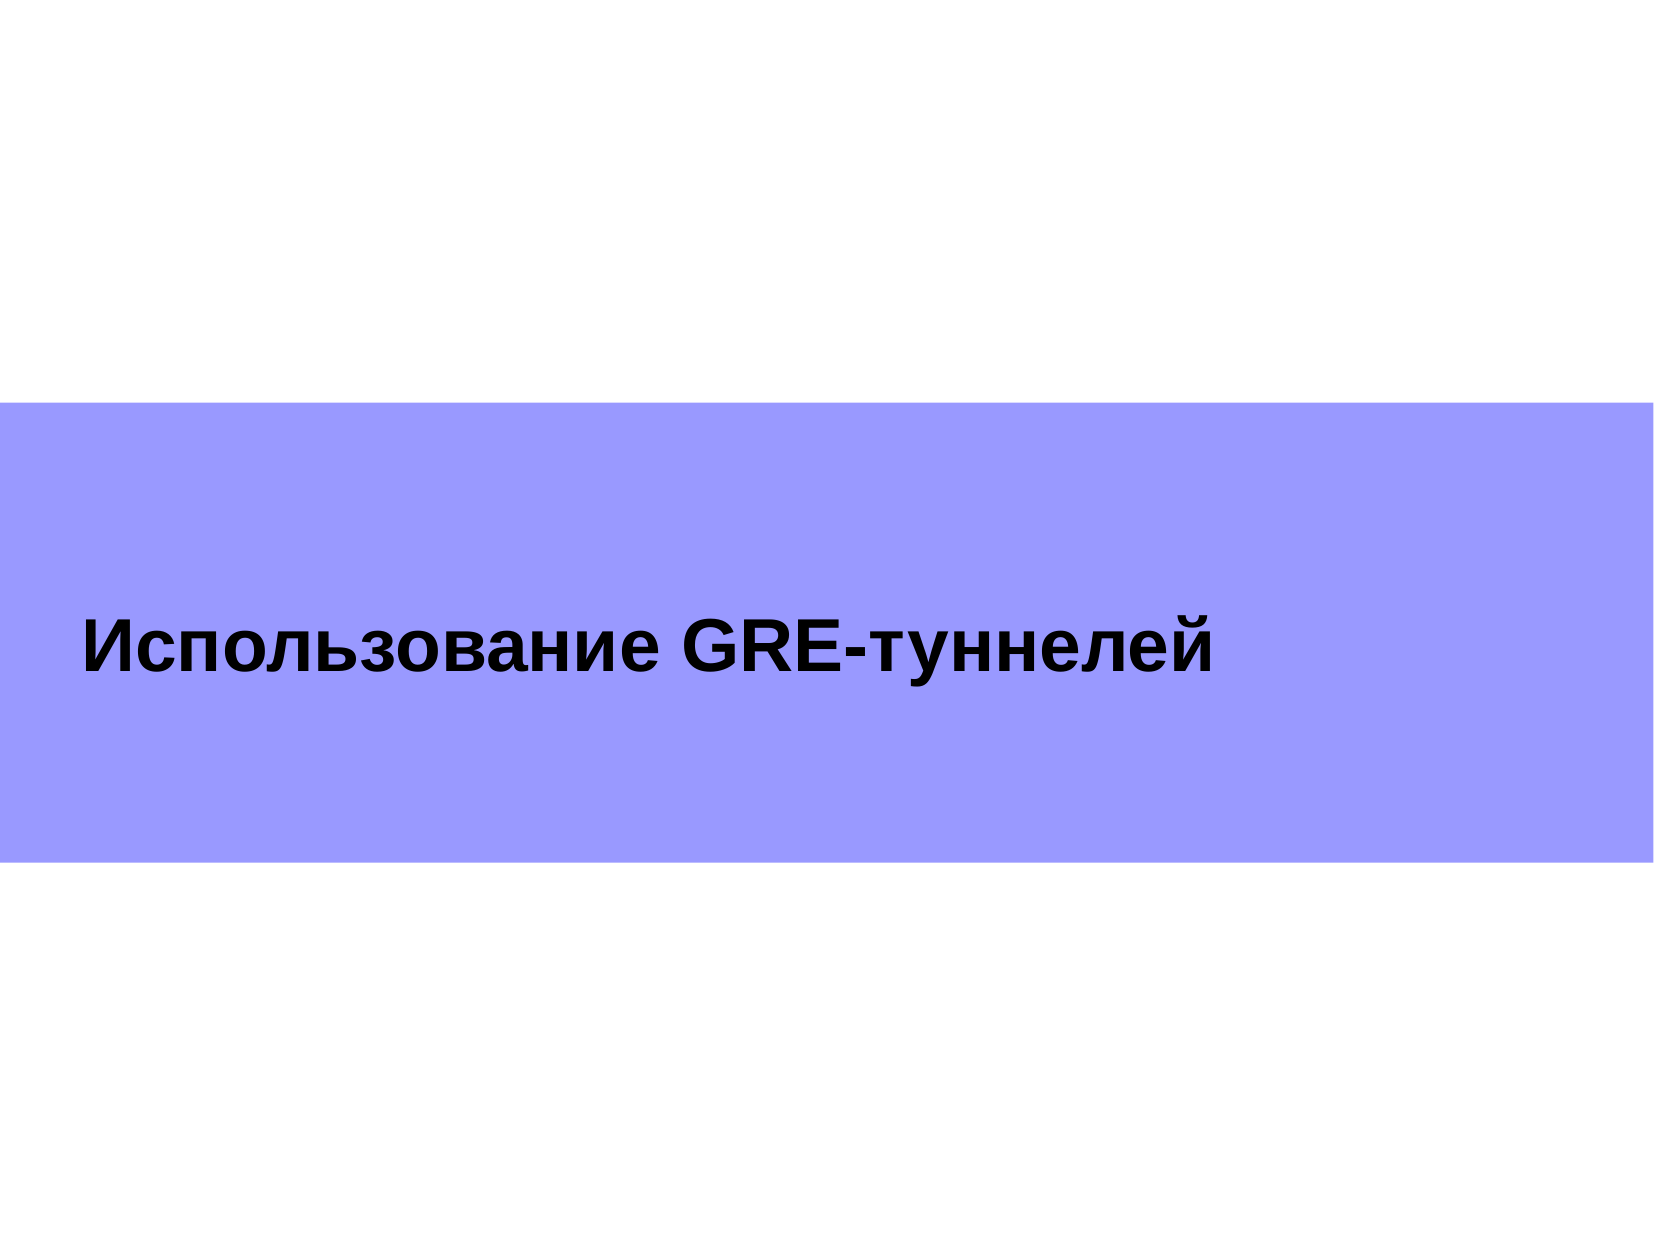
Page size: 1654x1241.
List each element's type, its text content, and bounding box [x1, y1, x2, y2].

text_box Использование GRE-туннелей [67, 600, 1530, 772]
